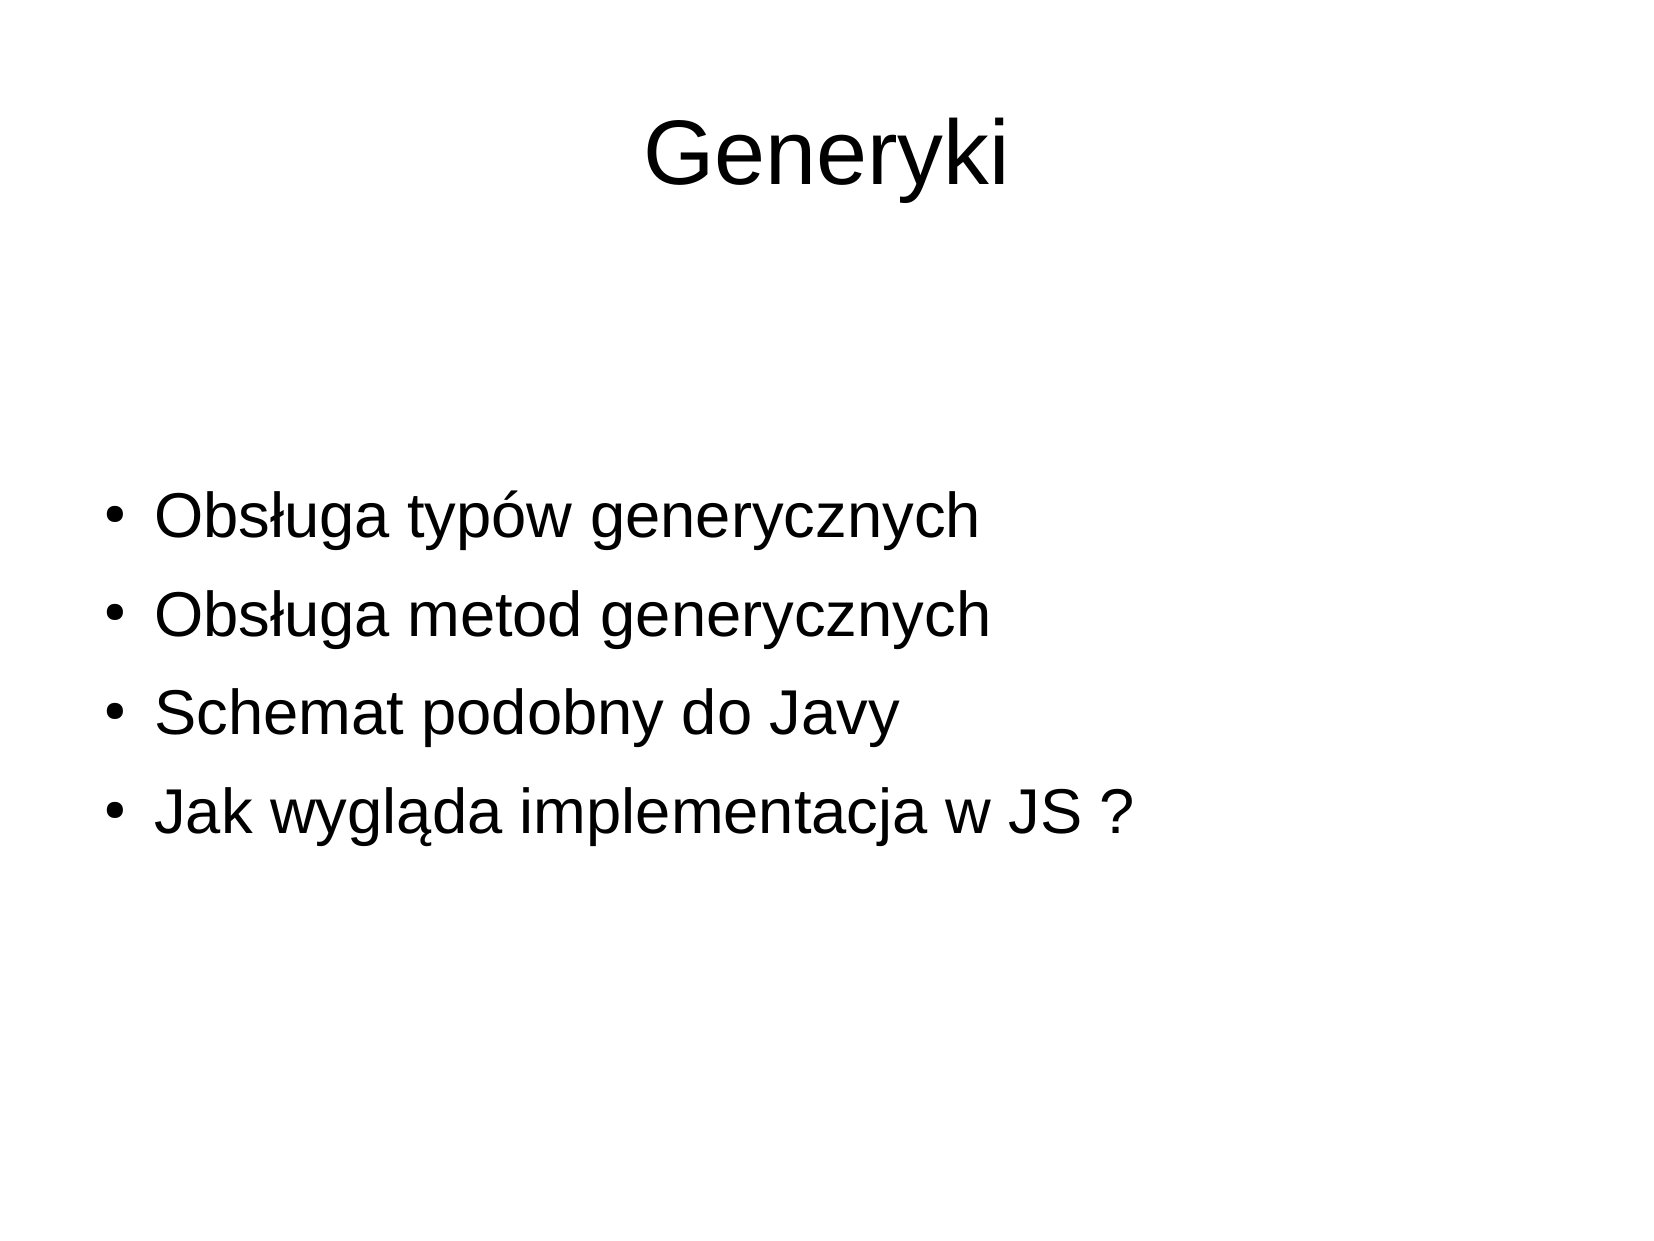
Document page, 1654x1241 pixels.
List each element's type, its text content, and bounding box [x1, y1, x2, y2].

list Obsługa typów generycznych Obsługa metod generycznych Schemat podobny do Javy Jak wygląda implementacja w JS ? [86, 480, 1576, 850]
title Generyki [82, 49, 1571, 257]
